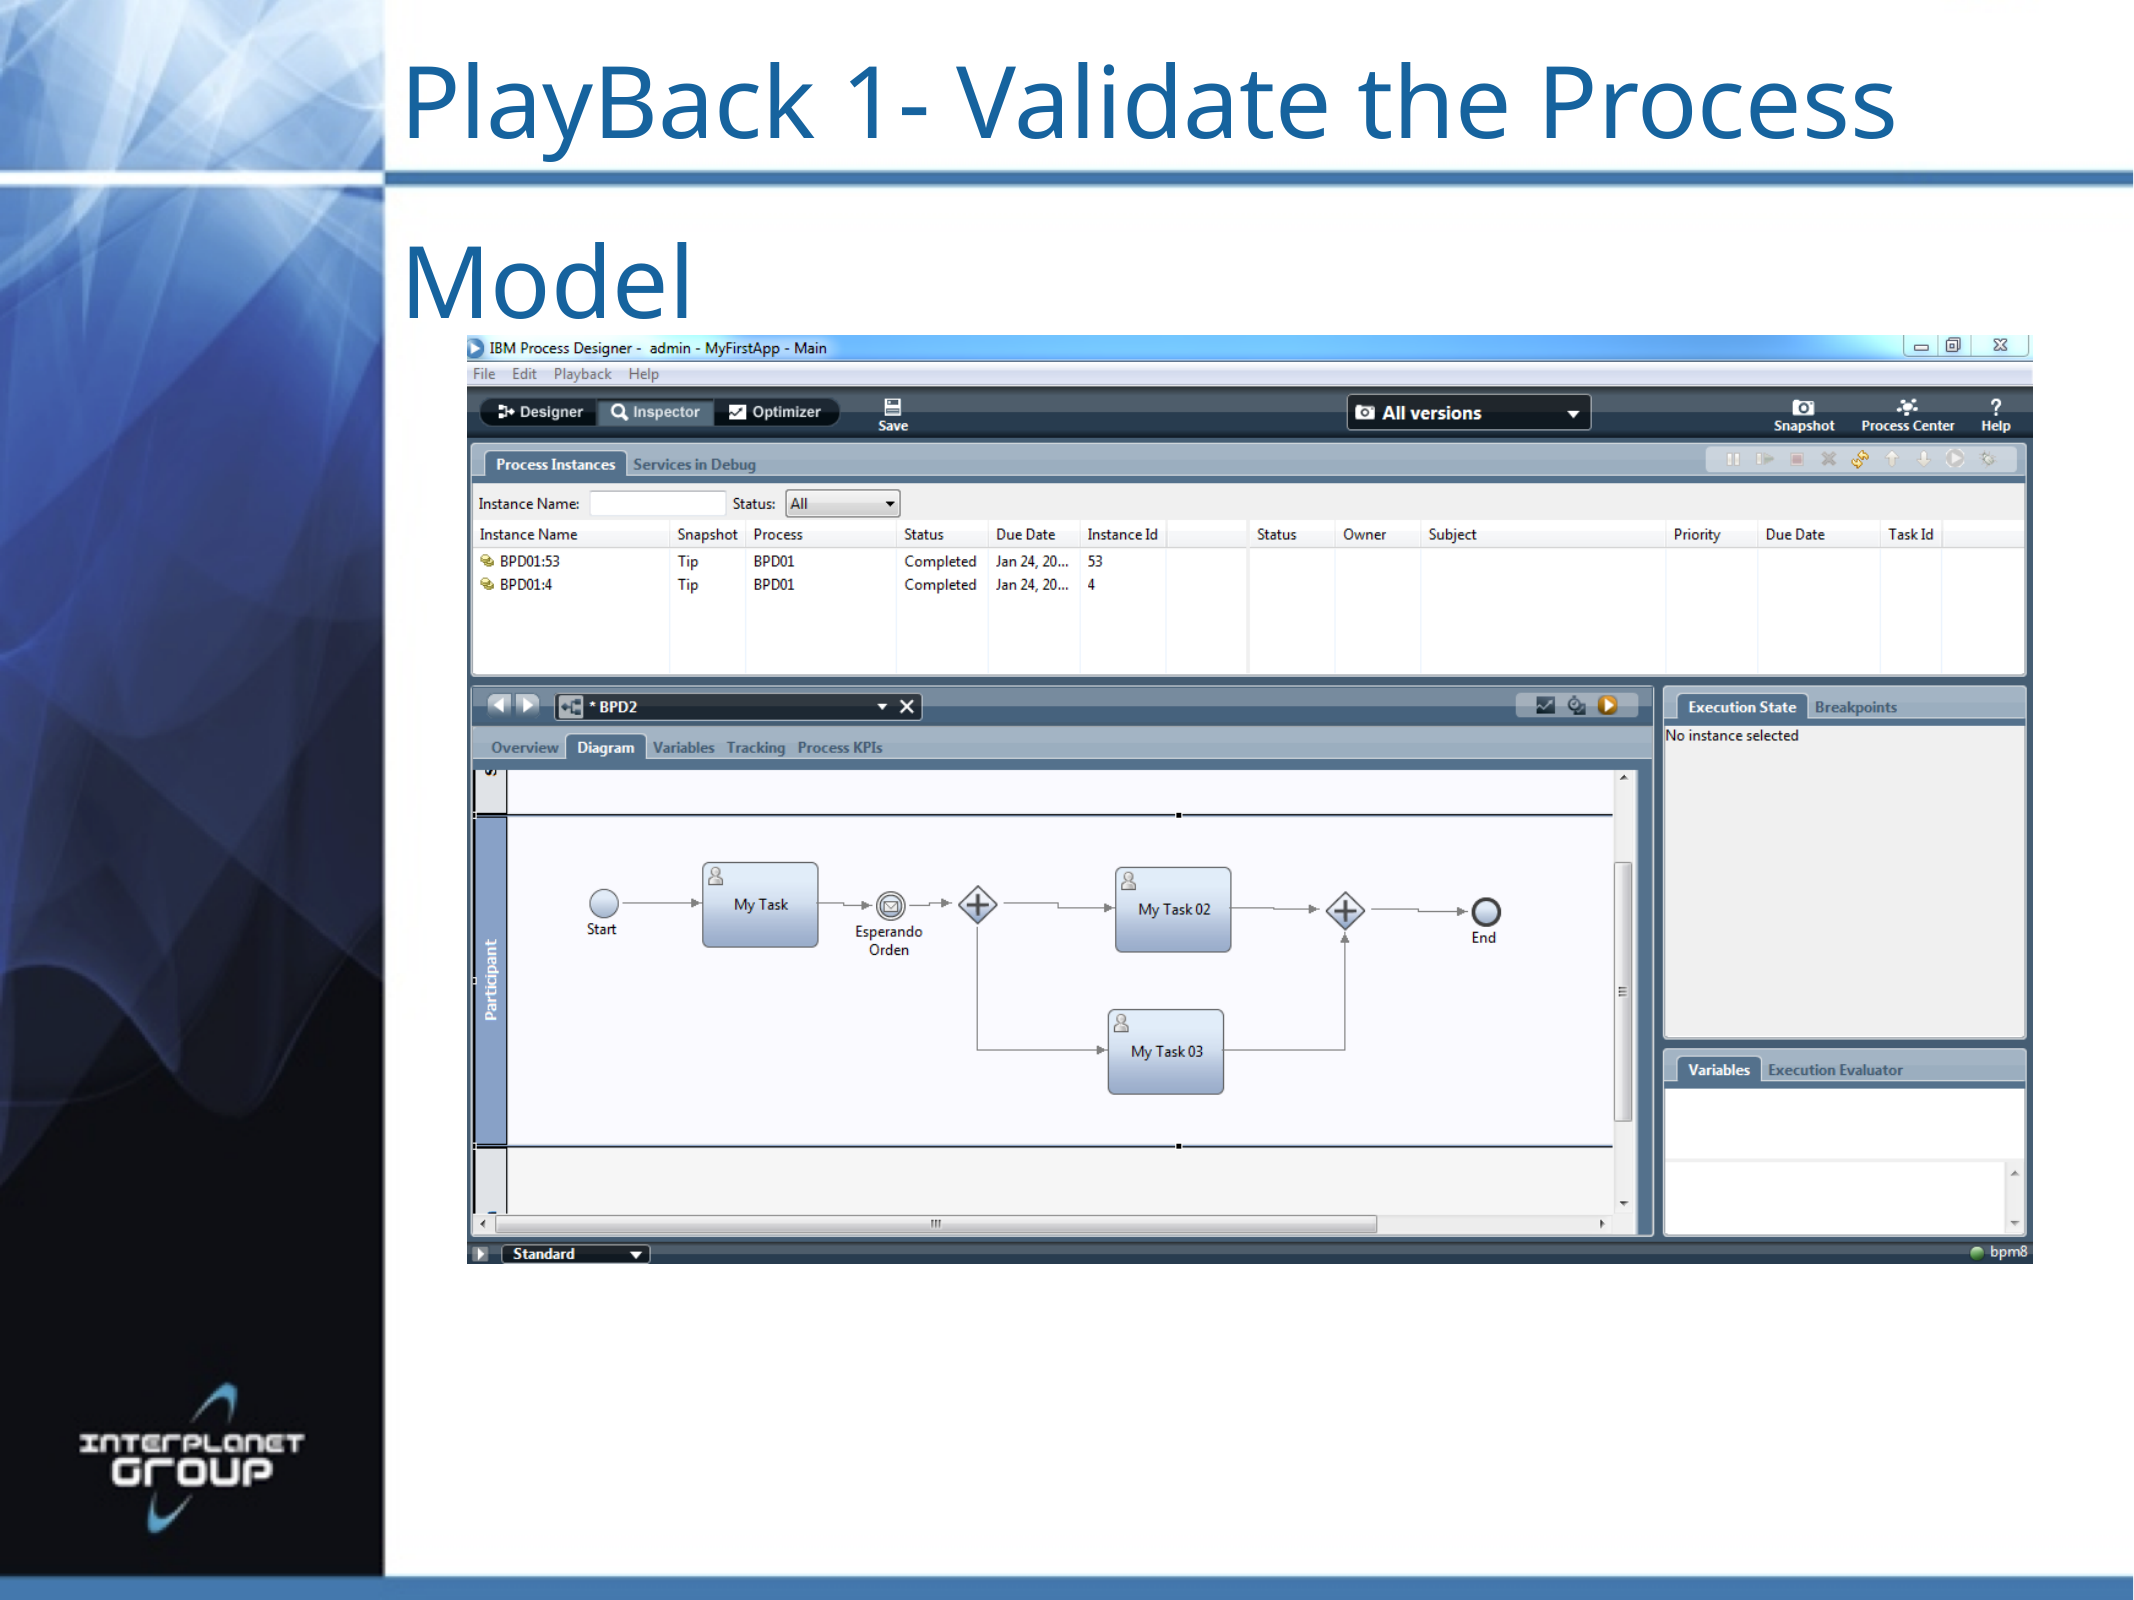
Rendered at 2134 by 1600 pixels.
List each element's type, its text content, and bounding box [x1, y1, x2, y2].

title PlayBack 1- Validate the Process Model [391, 0, 2134, 201]
picture [0, 0, 2134, 1600]
